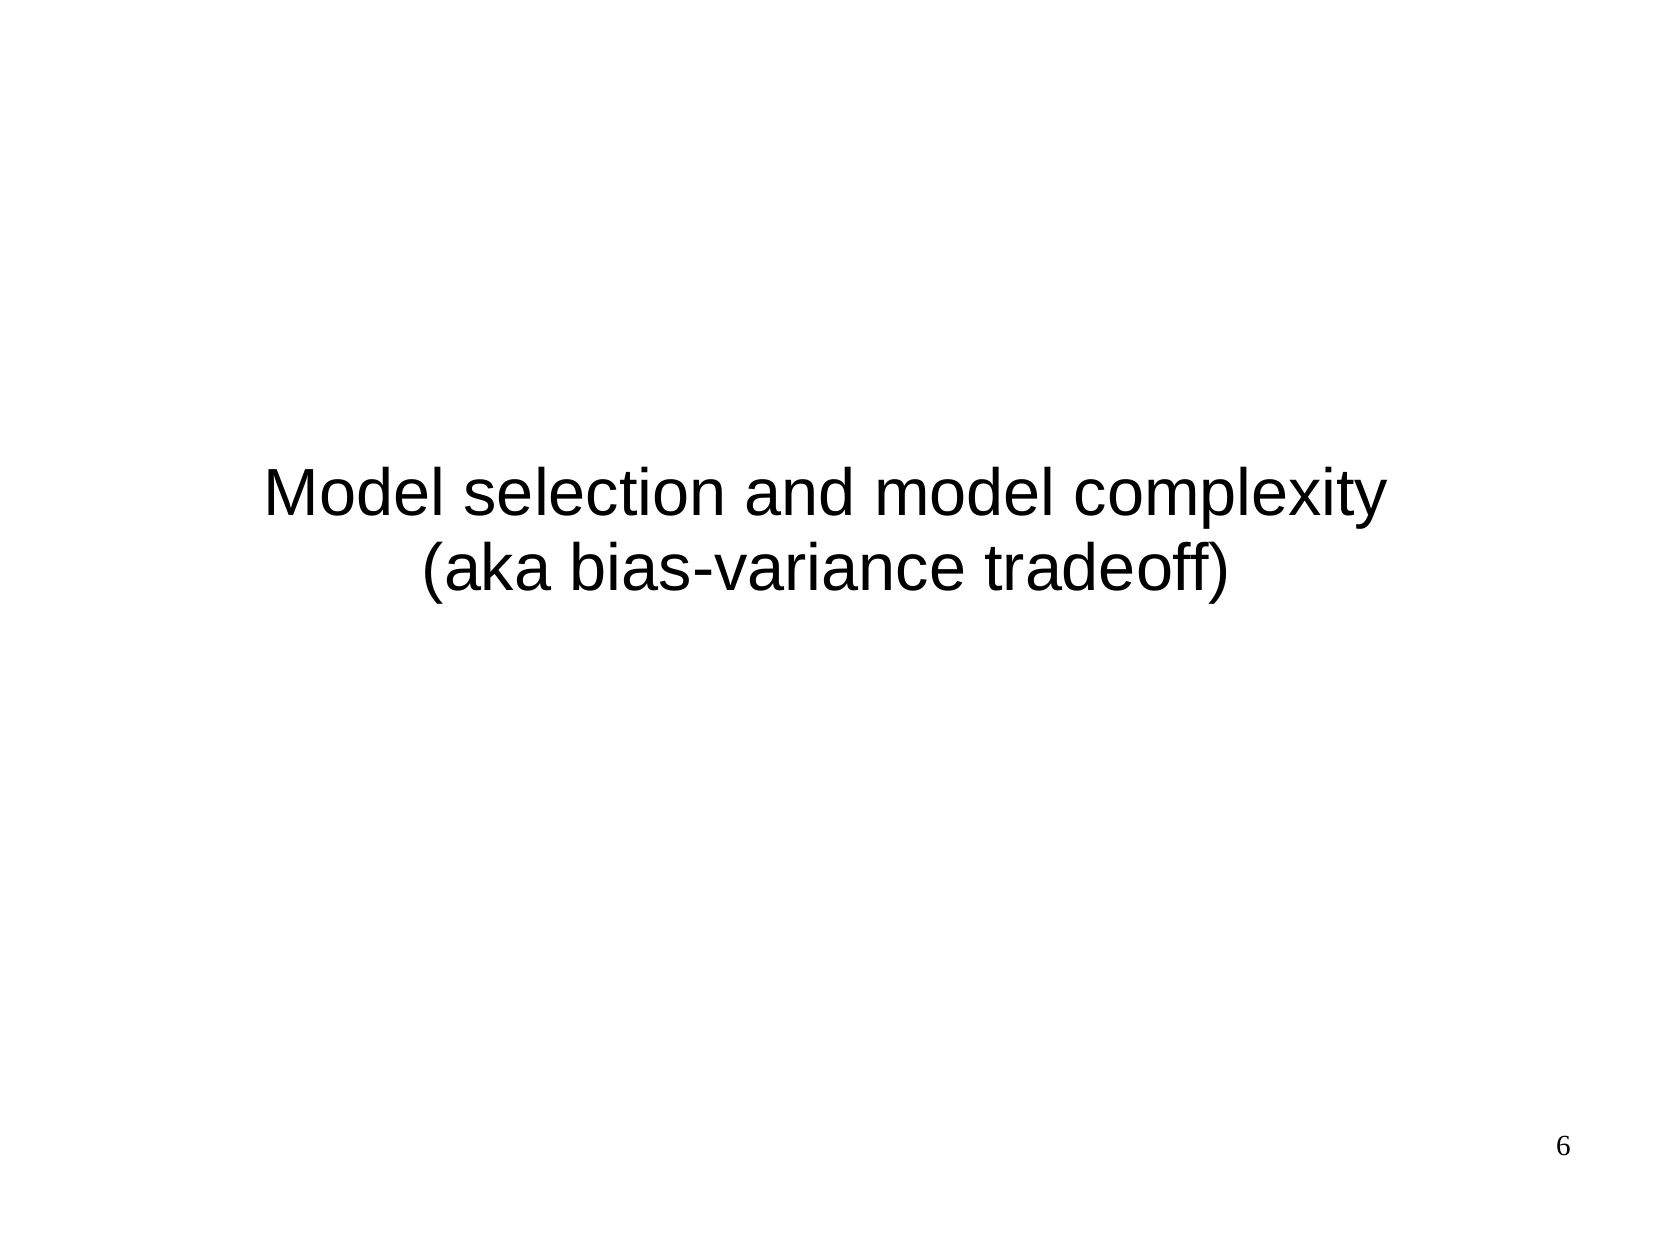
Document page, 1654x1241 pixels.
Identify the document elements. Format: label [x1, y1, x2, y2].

text_box [82, 49, 1571, 1025]
